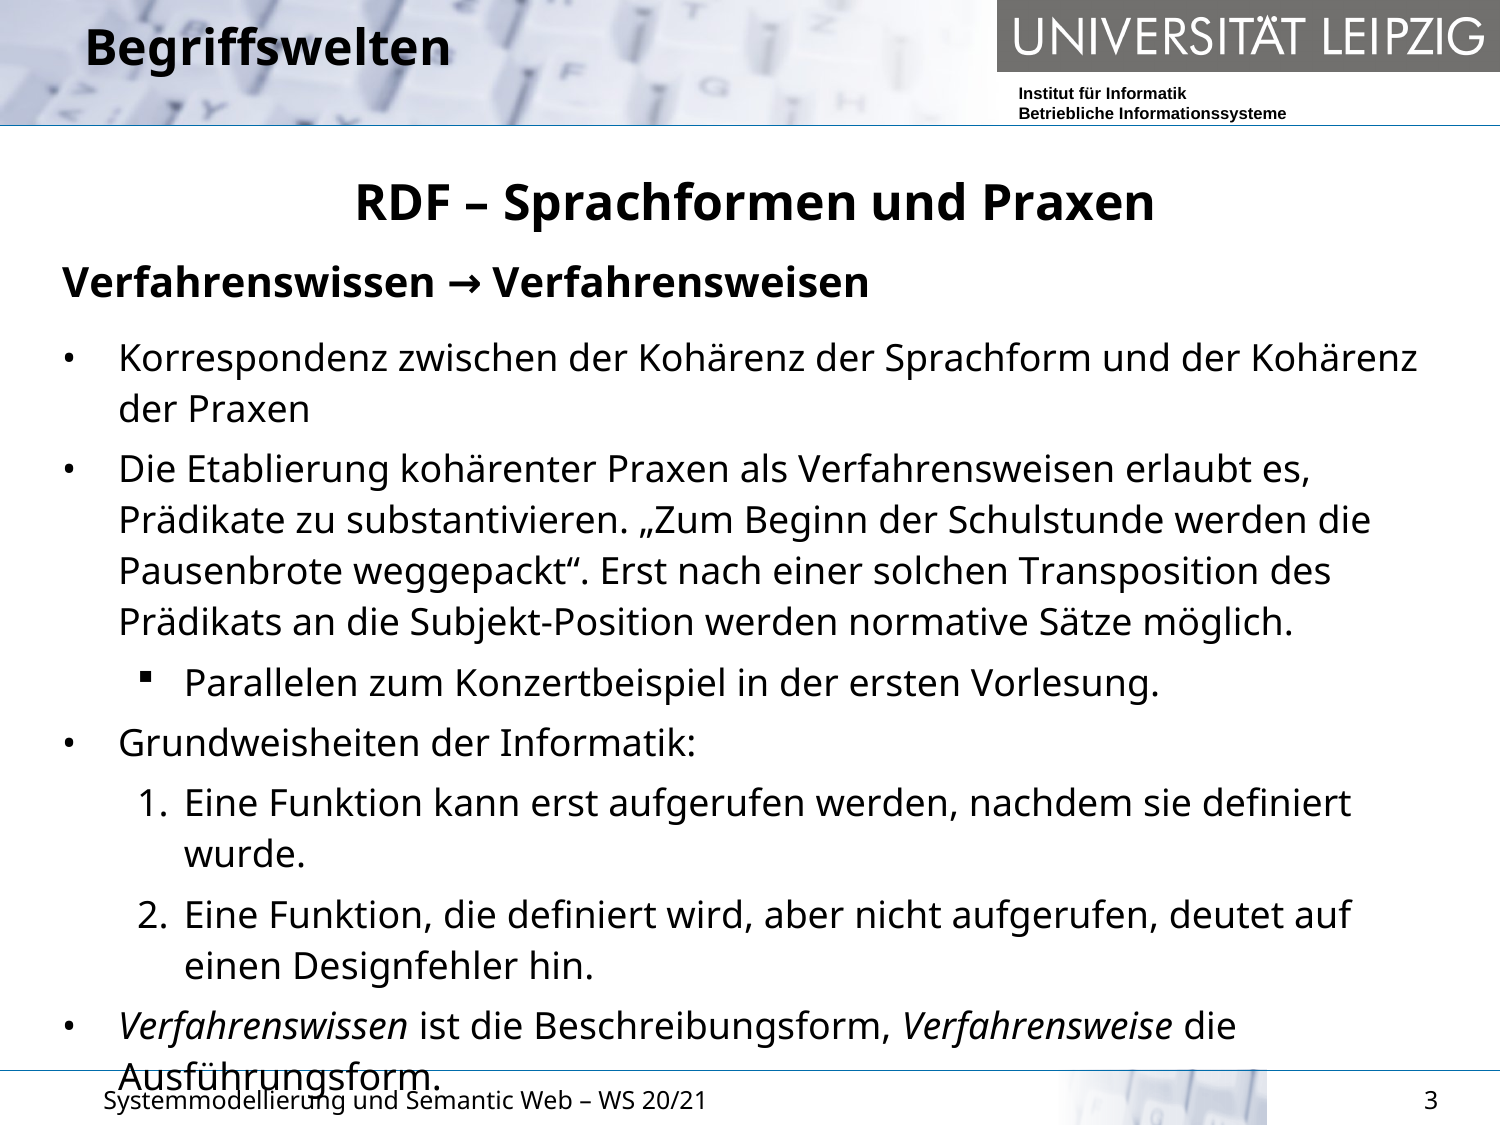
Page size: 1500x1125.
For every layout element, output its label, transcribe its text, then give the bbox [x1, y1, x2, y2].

list RDF – Sprachformen und Praxen Verfahrenswissen → Verfahrensweisen Korrespondenz zwischen der Kohärenz der Sprachform und der Kohärenz der Praxen Die Etablierung kohärenter Praxen als Verfahrensweisen erlaubt es, Prädikate zu substantivieren. „Zum Beginn der Schulstunde werden die Pausenbrote weggepackt“. Erst nach einer solchen Transposition des Prädikats an die Subjekt-Position werden normative Sätze möglich. Parallelen zum Konzertbeispiel in der ersten Vorlesung. Grundweisheiten der Informatik: Eine Funktion kann erst aufgerufen werden, nachdem sie definiert wurde. Eine Funktion, die definiert wird, aber nicht aufgerufen, deutet auf einen Designfehler hin. Verfahrenswissen ist die Beschreibungsform, Verfahrensweise die Ausführungsform. [47, 159, 1465, 1064]
picture [0, 0, 1500, 125]
text_box Begriffswelten [69, 7, 468, 84]
picture [1057, 1071, 1267, 1125]
